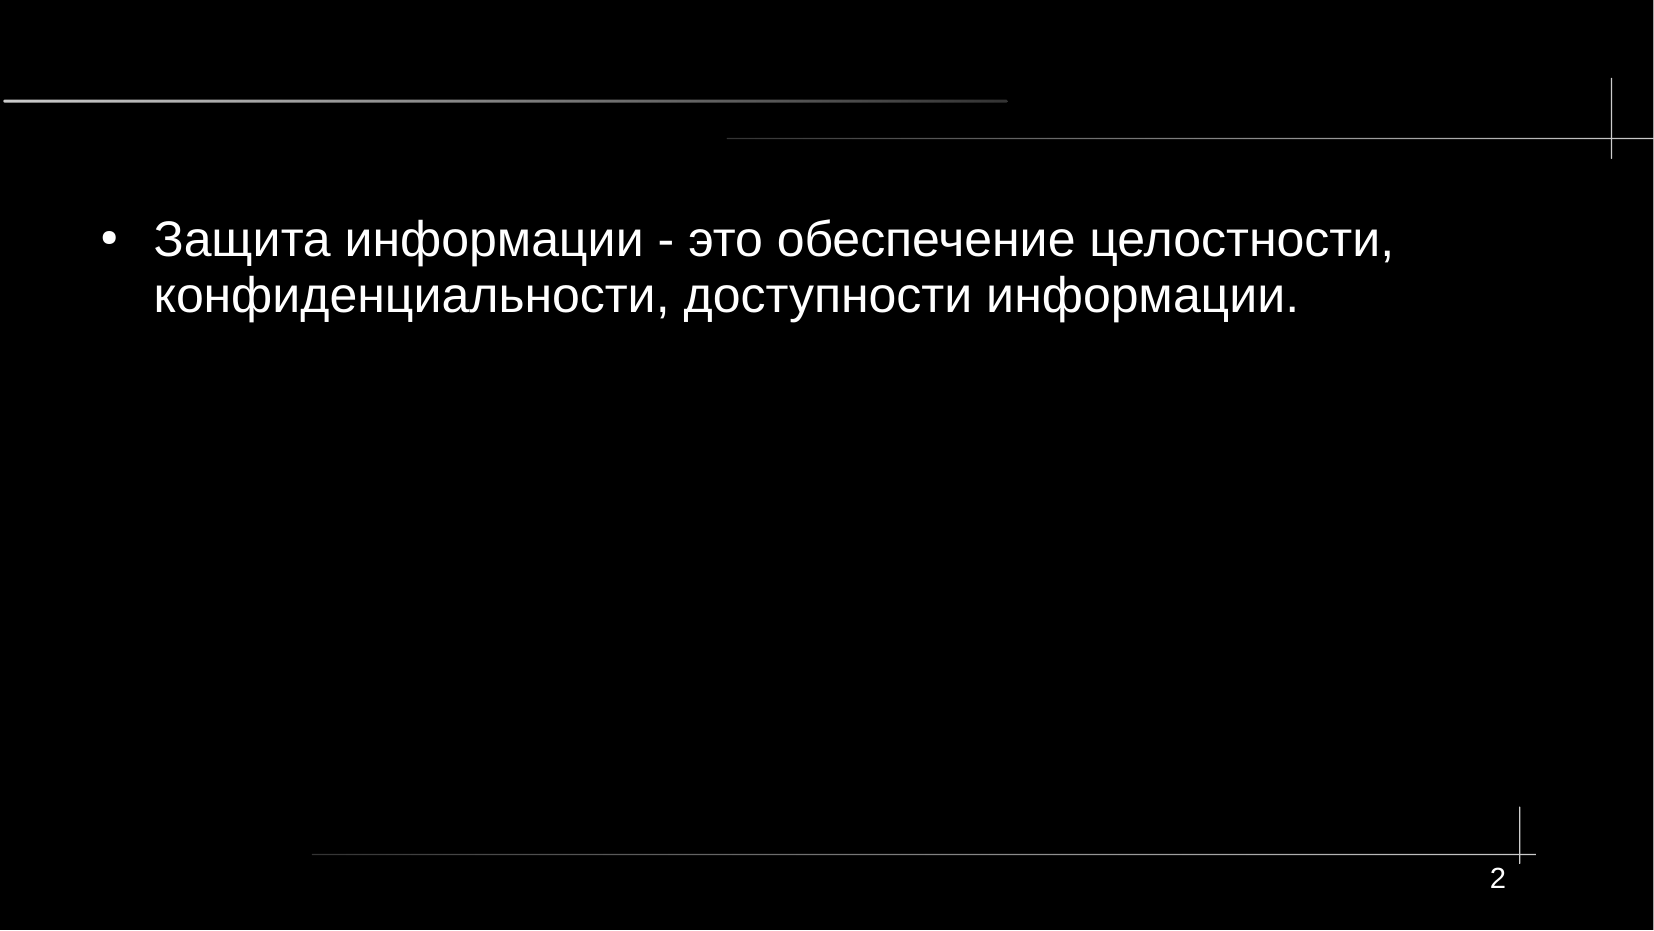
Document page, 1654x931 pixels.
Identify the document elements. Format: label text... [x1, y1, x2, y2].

list Защита информации - это обеспечение целостности, конфиденциальности, доступности информации. [82, 211, 1571, 752]
